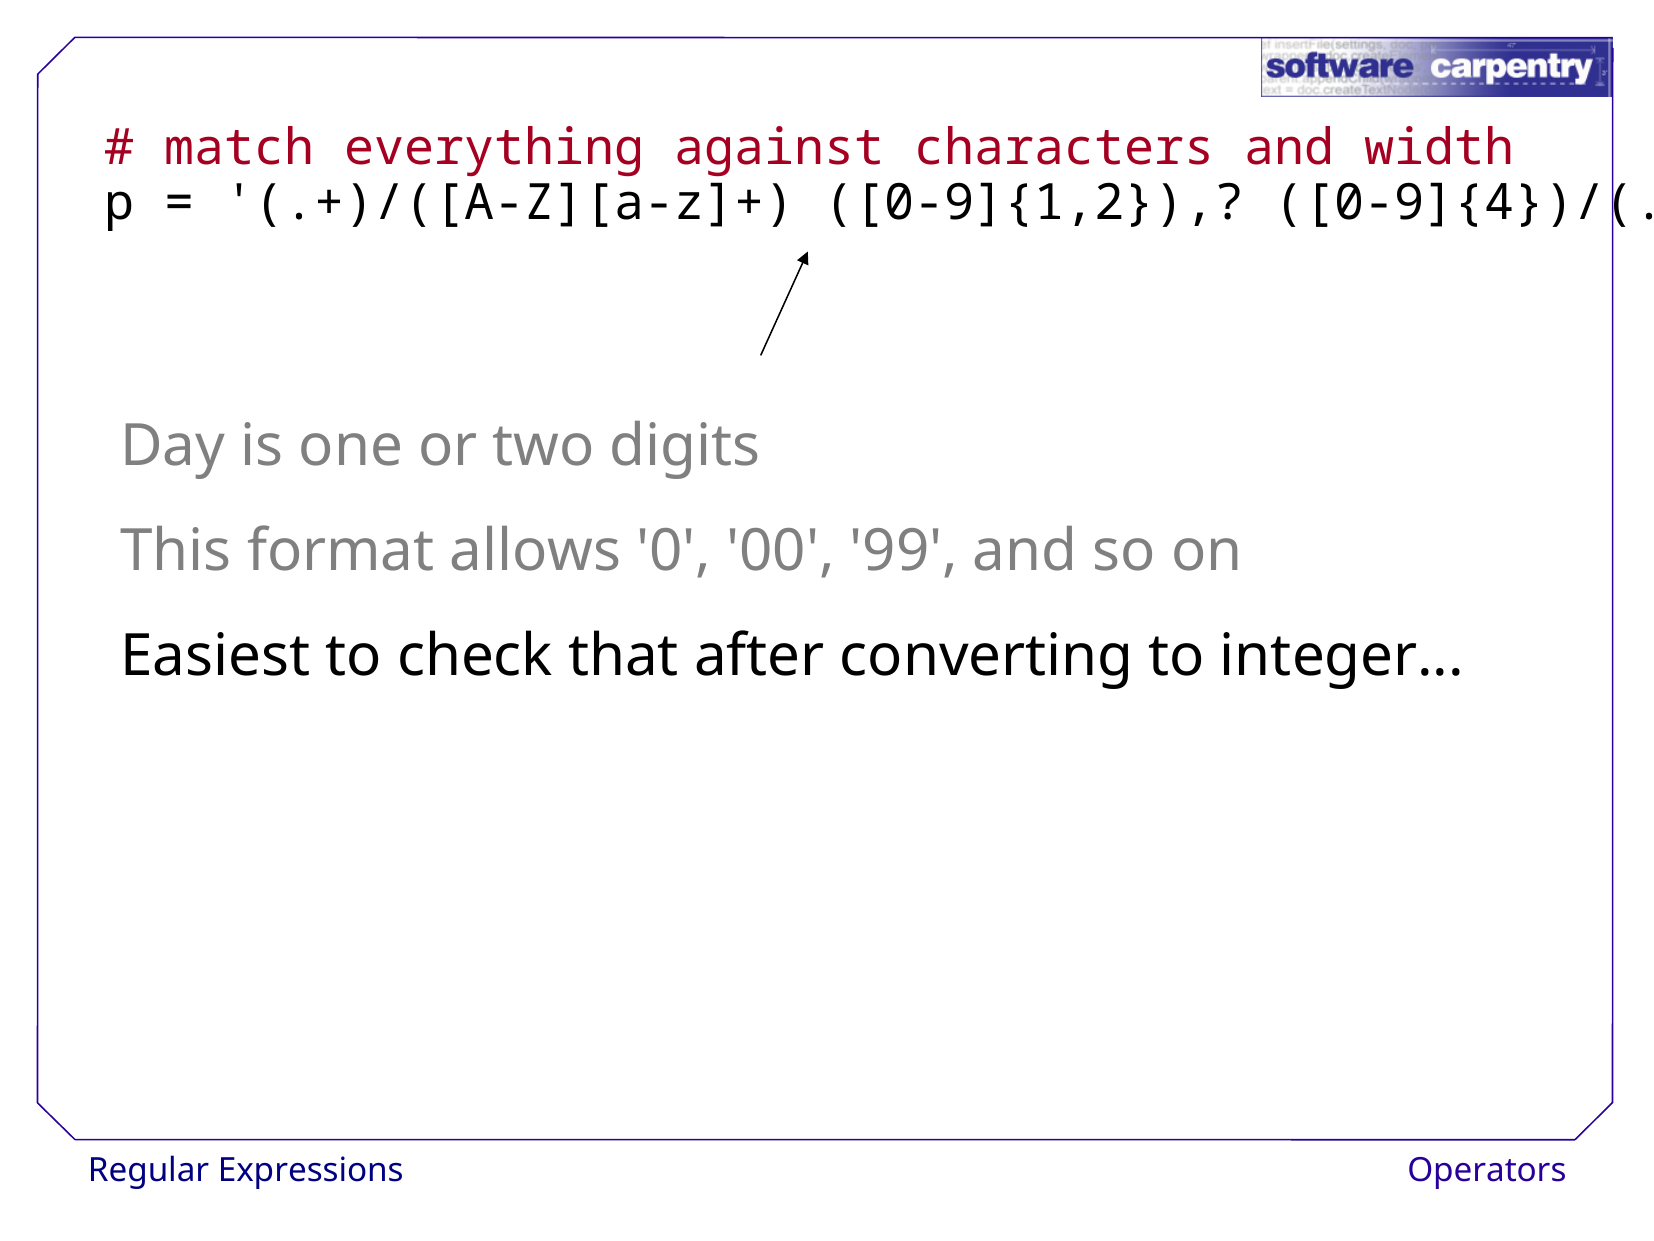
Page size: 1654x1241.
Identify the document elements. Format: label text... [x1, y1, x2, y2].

text_box Day is one or two digits This format allows '0', '00', '99', and so on Easiest to check that after converting to integer... [105, 364, 1479, 696]
text_box # match everything against characters and width p = '(.+)/([A-Z][a-z]+) ([0-9]{1,2}),? ([0-9]{4})/(.+)' [89, 112, 1512, 1074]
picture [1261, 39, 1613, 97]
